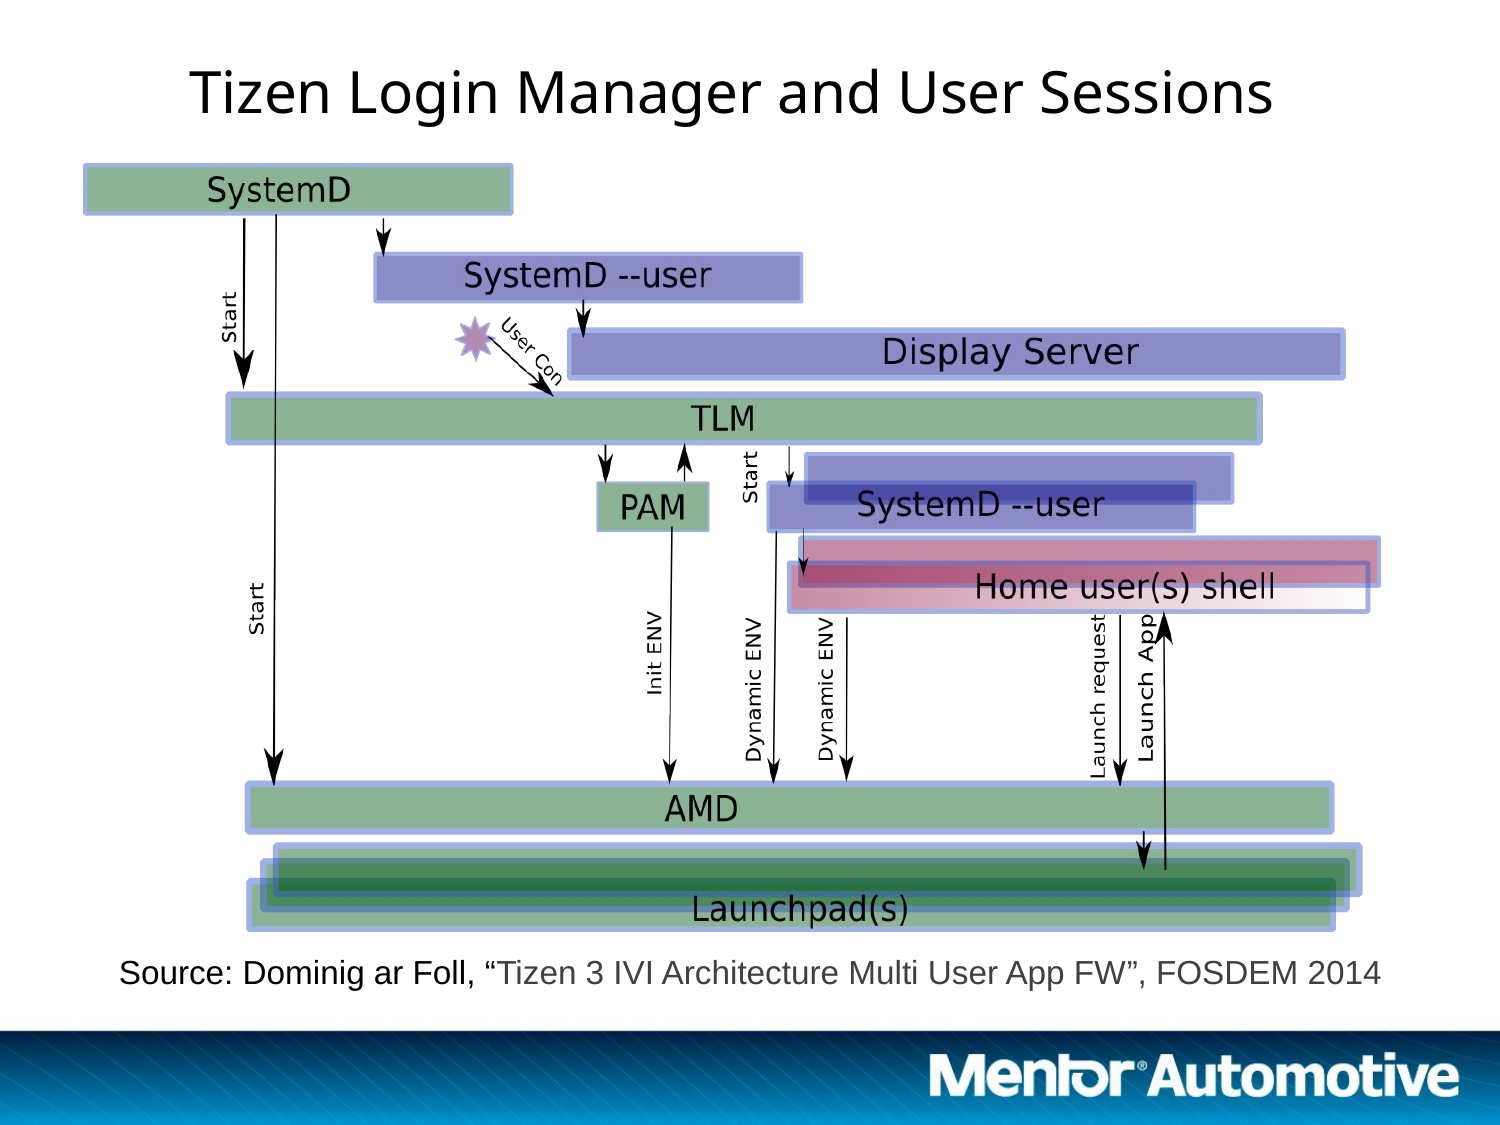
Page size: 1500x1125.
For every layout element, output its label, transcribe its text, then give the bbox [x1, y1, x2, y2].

text_box Source: Dominig ar Foll, “Tizen 3 IVI Architecture Multi User App FW”, FOSDEM 2014 [104, 947, 1396, 1037]
picture [662, 1067, 670, 1072]
picture [0, 0, 1500, 1099]
title Tizen Login Manager and User Sessions [126, 10, 1338, 163]
